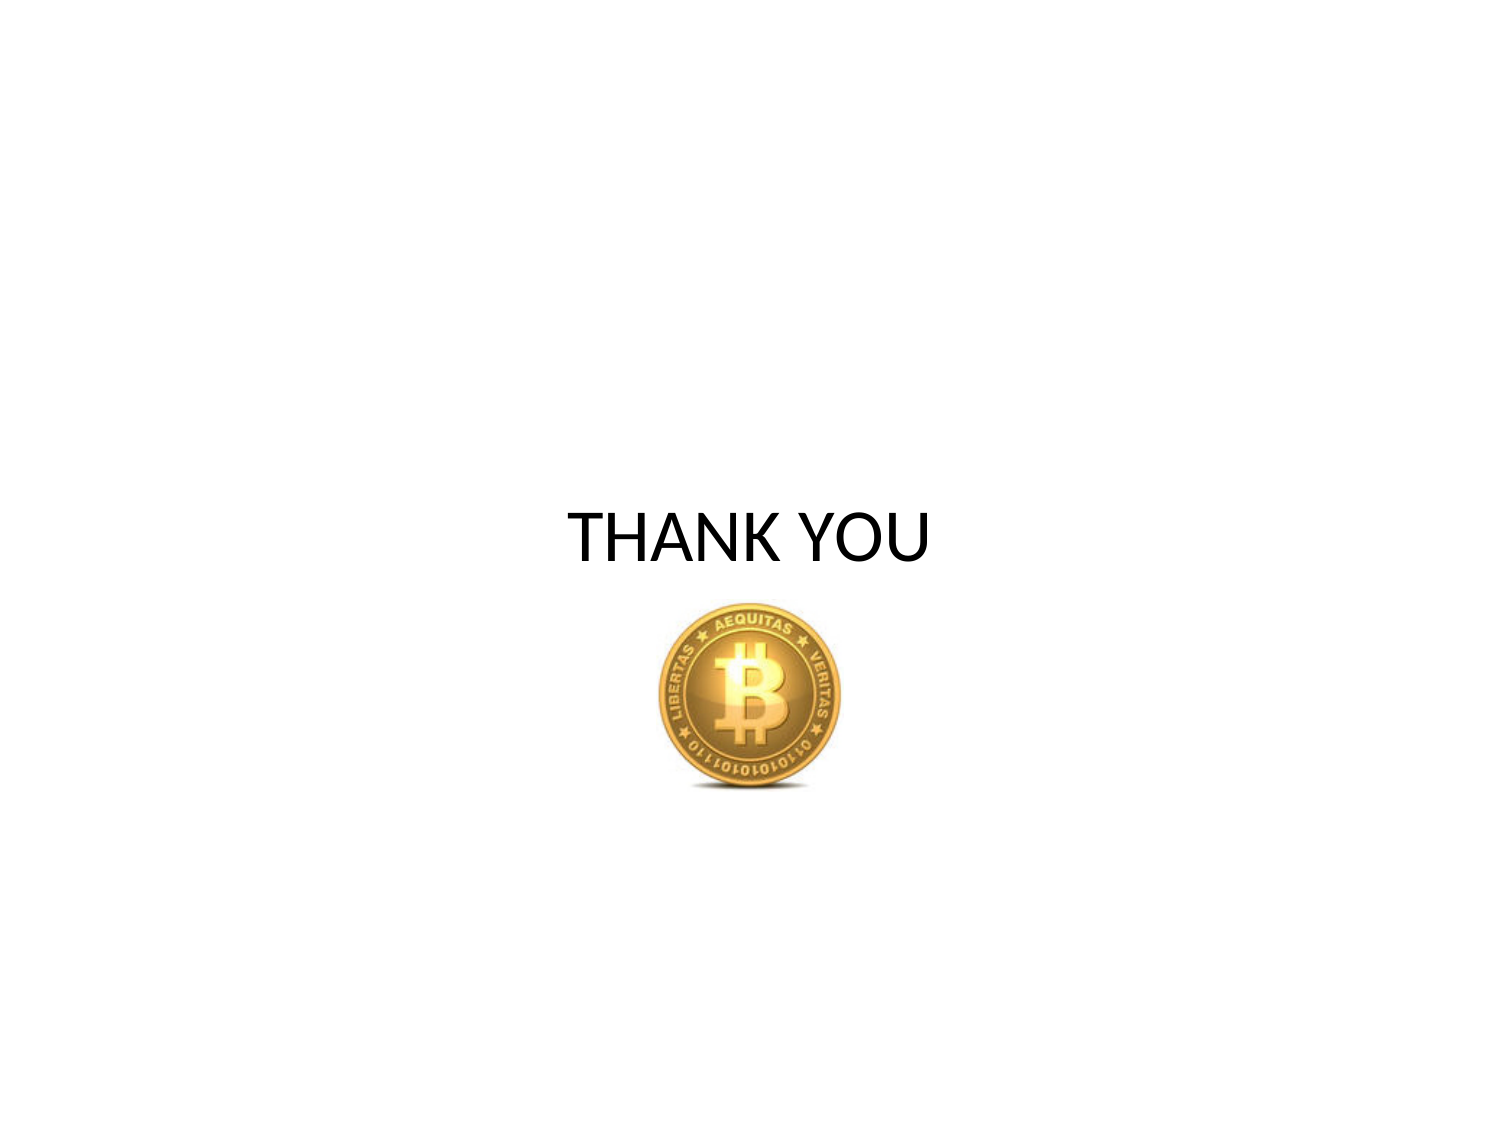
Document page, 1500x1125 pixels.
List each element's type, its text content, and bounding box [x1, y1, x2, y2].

picture [656, 599, 844, 792]
text_box THANK YOU [225, 437, 1276, 625]
